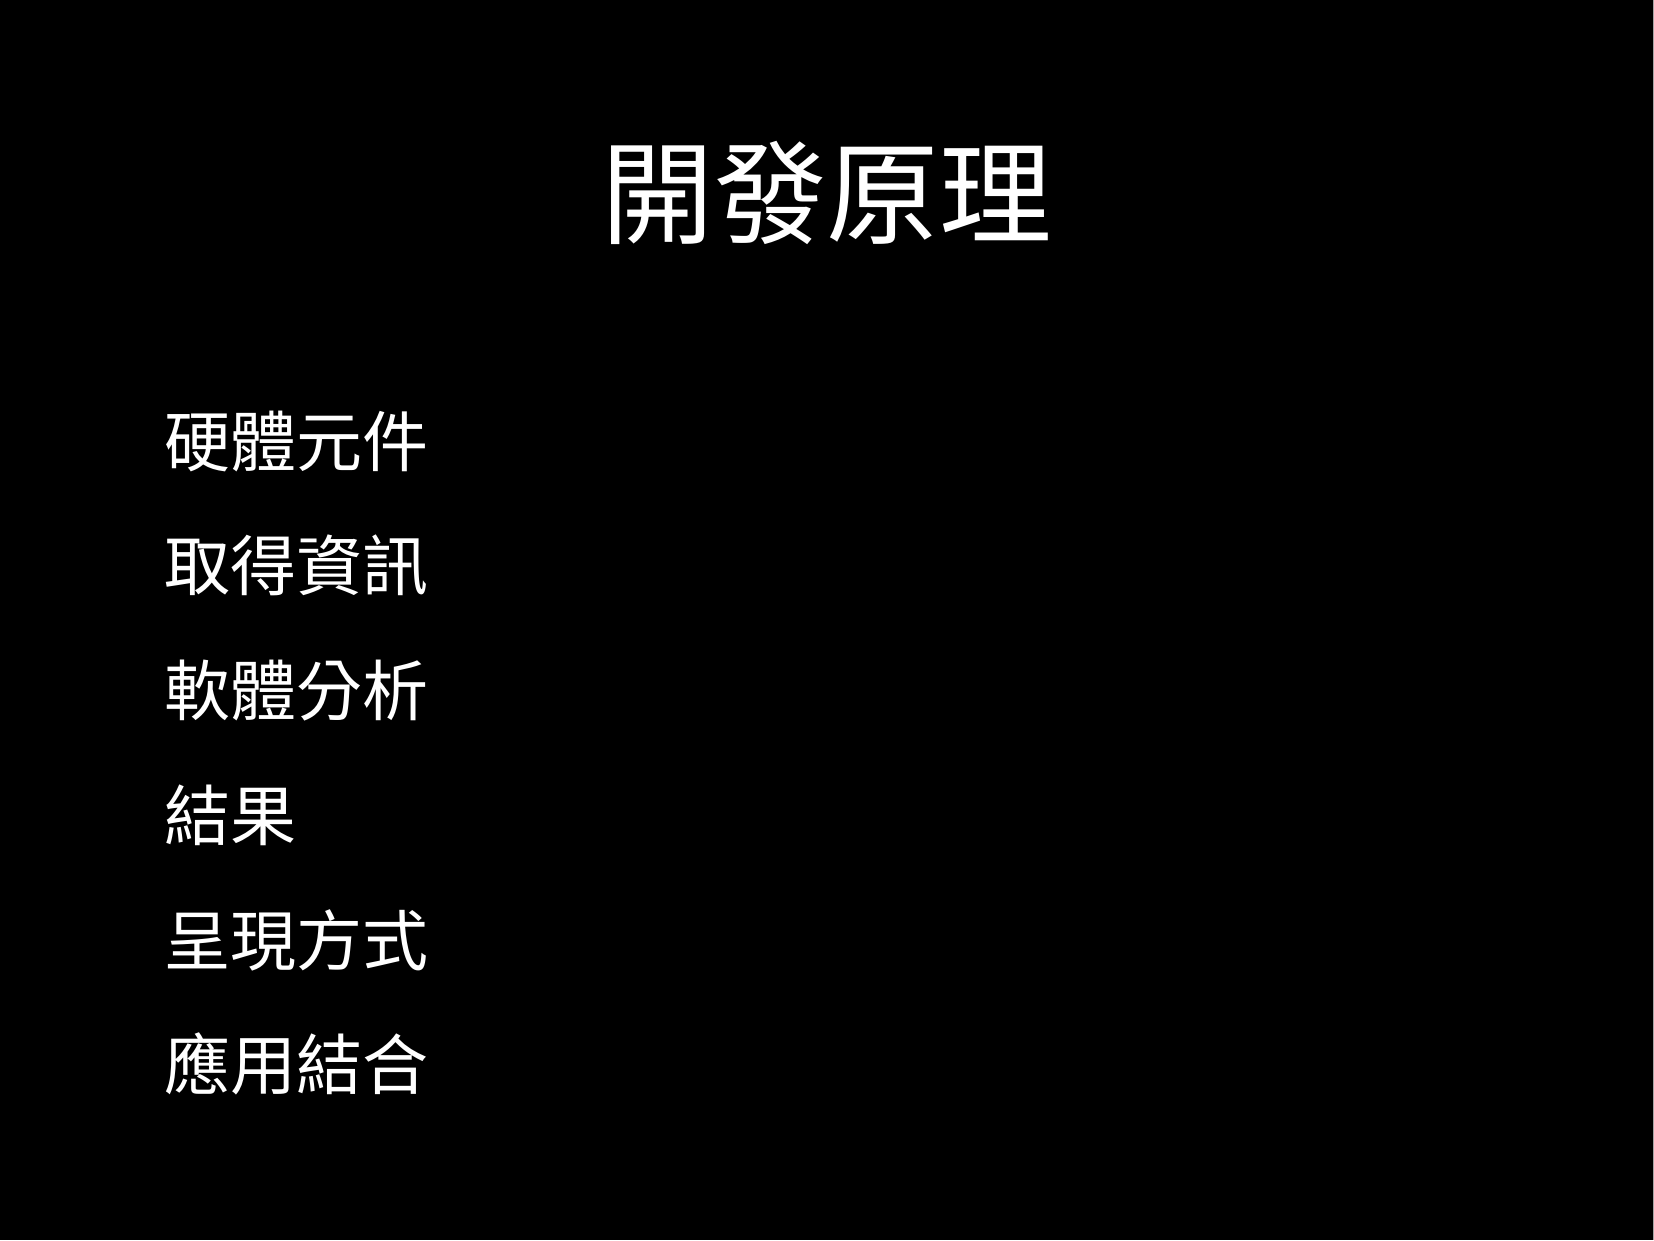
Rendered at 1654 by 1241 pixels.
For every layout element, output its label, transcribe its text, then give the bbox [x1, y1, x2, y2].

title 開發原理 [82, 82, 1571, 290]
list 硬體元件 取得資訊 軟體分析 結果 呈現方式 應用結合 [94, 389, 1583, 1109]
